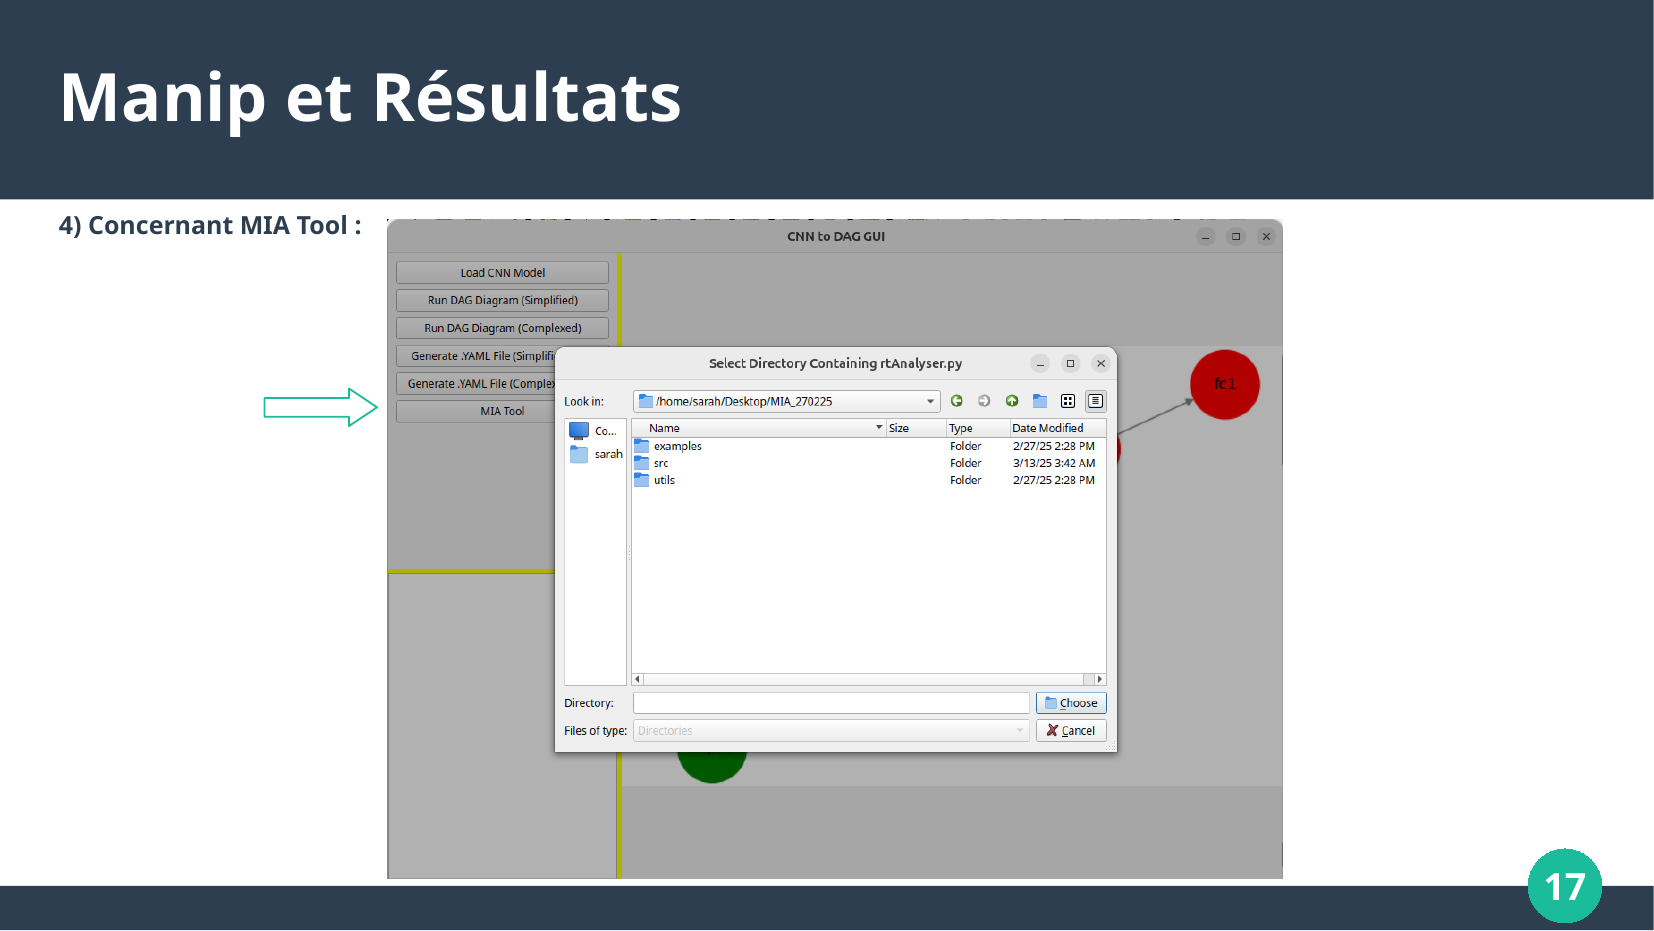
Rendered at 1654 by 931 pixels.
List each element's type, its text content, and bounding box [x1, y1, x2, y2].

picture [387, 219, 1283, 879]
text_box [264, 388, 378, 427]
title Manip et Résultats [59, 37, 1595, 155]
list 4) Concernant MIA Tool : [59, 208, 1595, 829]
